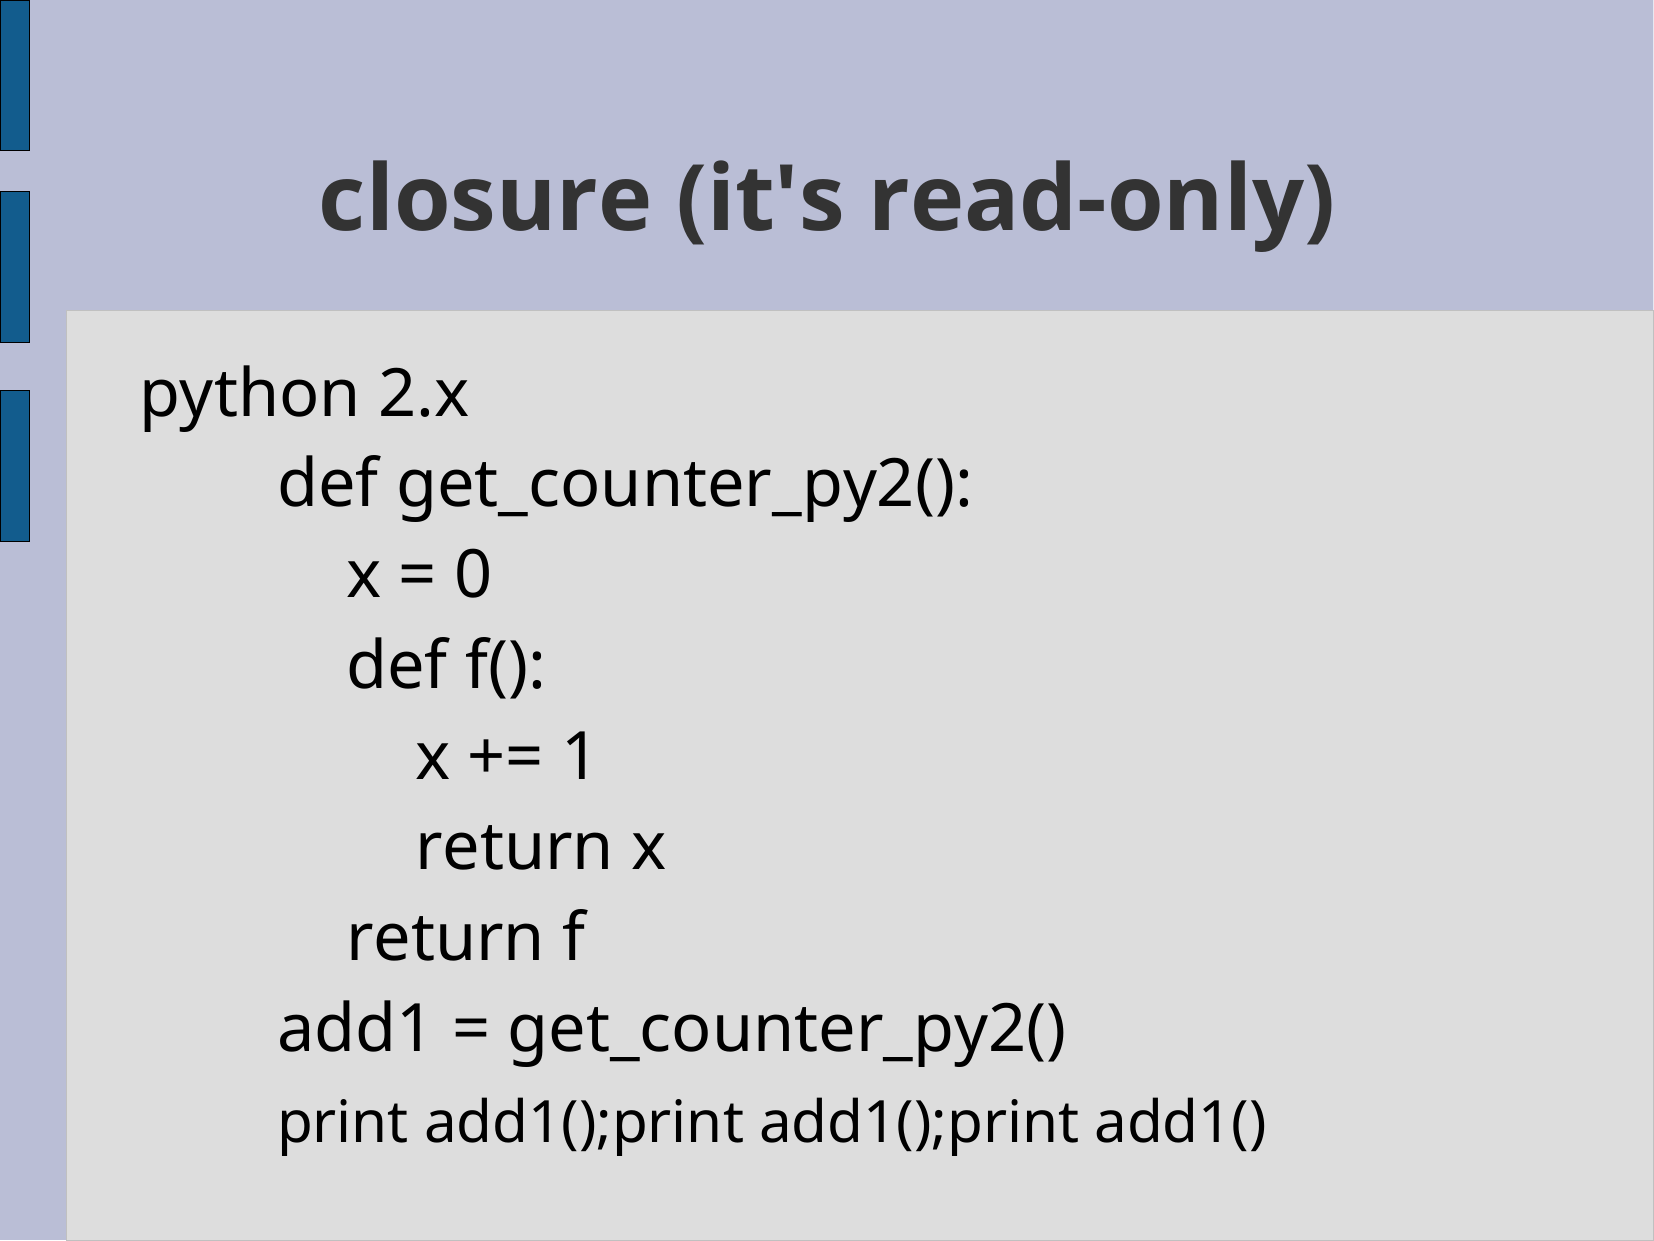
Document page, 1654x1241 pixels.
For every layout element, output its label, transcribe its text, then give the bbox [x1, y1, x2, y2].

title closure (it's read-only) [121, 98, 1534, 291]
list python 2.x def get_counter_py2(): x = 0 def f(): x += 1 return x return f add1 = get_counter_py2() print add1();print add1();print add1() [121, 344, 1534, 1226]
